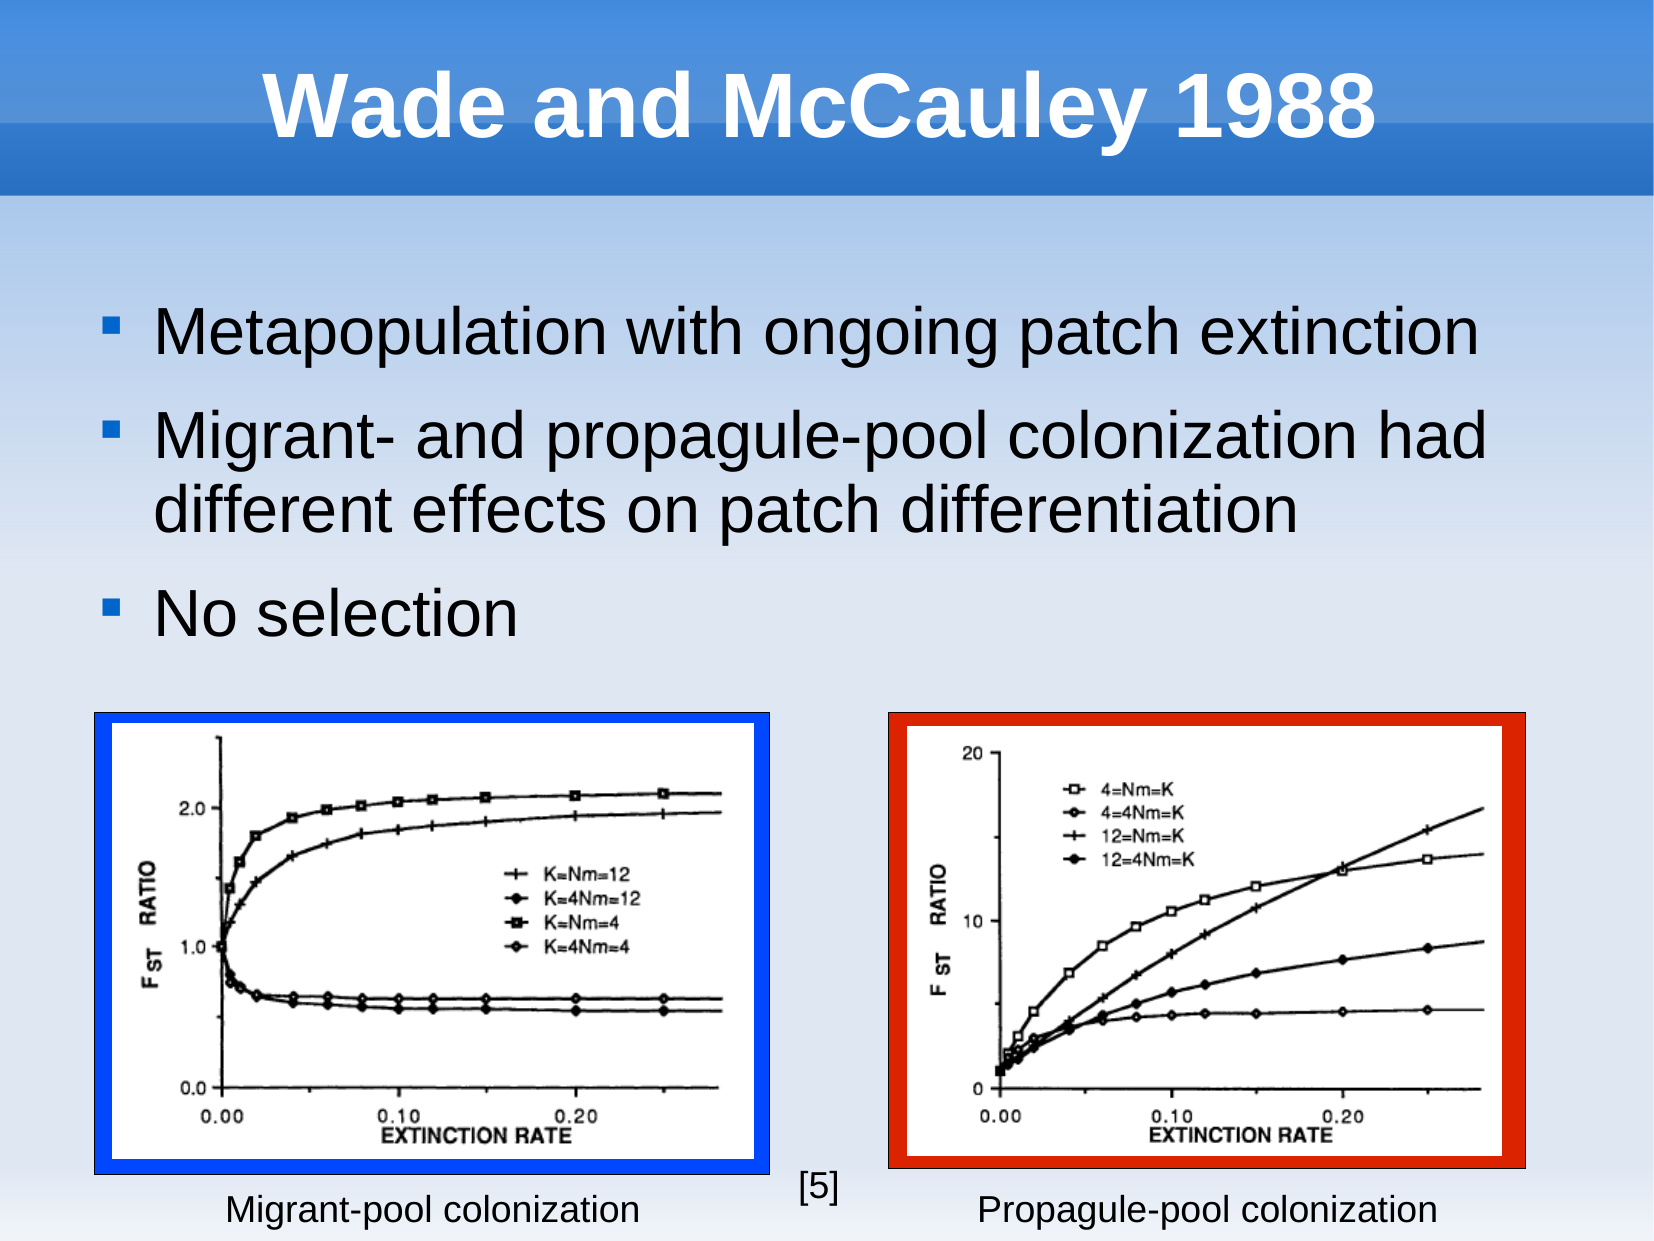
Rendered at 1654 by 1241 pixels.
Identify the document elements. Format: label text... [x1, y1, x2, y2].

list Migrant-pool colonization [225, 1184, 676, 1241]
title Wade and McCauley 1988 [76, 7, 1565, 200]
text_box [888, 712, 1526, 1169]
list Metapopulation with ongoing patch extinction Migrant- and propagule-pool colonization had different effects on patch differentiation No selection [82, 290, 1571, 1094]
picture [0, 0, 1654, 1241]
list [5] [798, 1160, 874, 1239]
text_box [94, 712, 770, 1175]
list Propagule-pool colonization [977, 1184, 1465, 1241]
